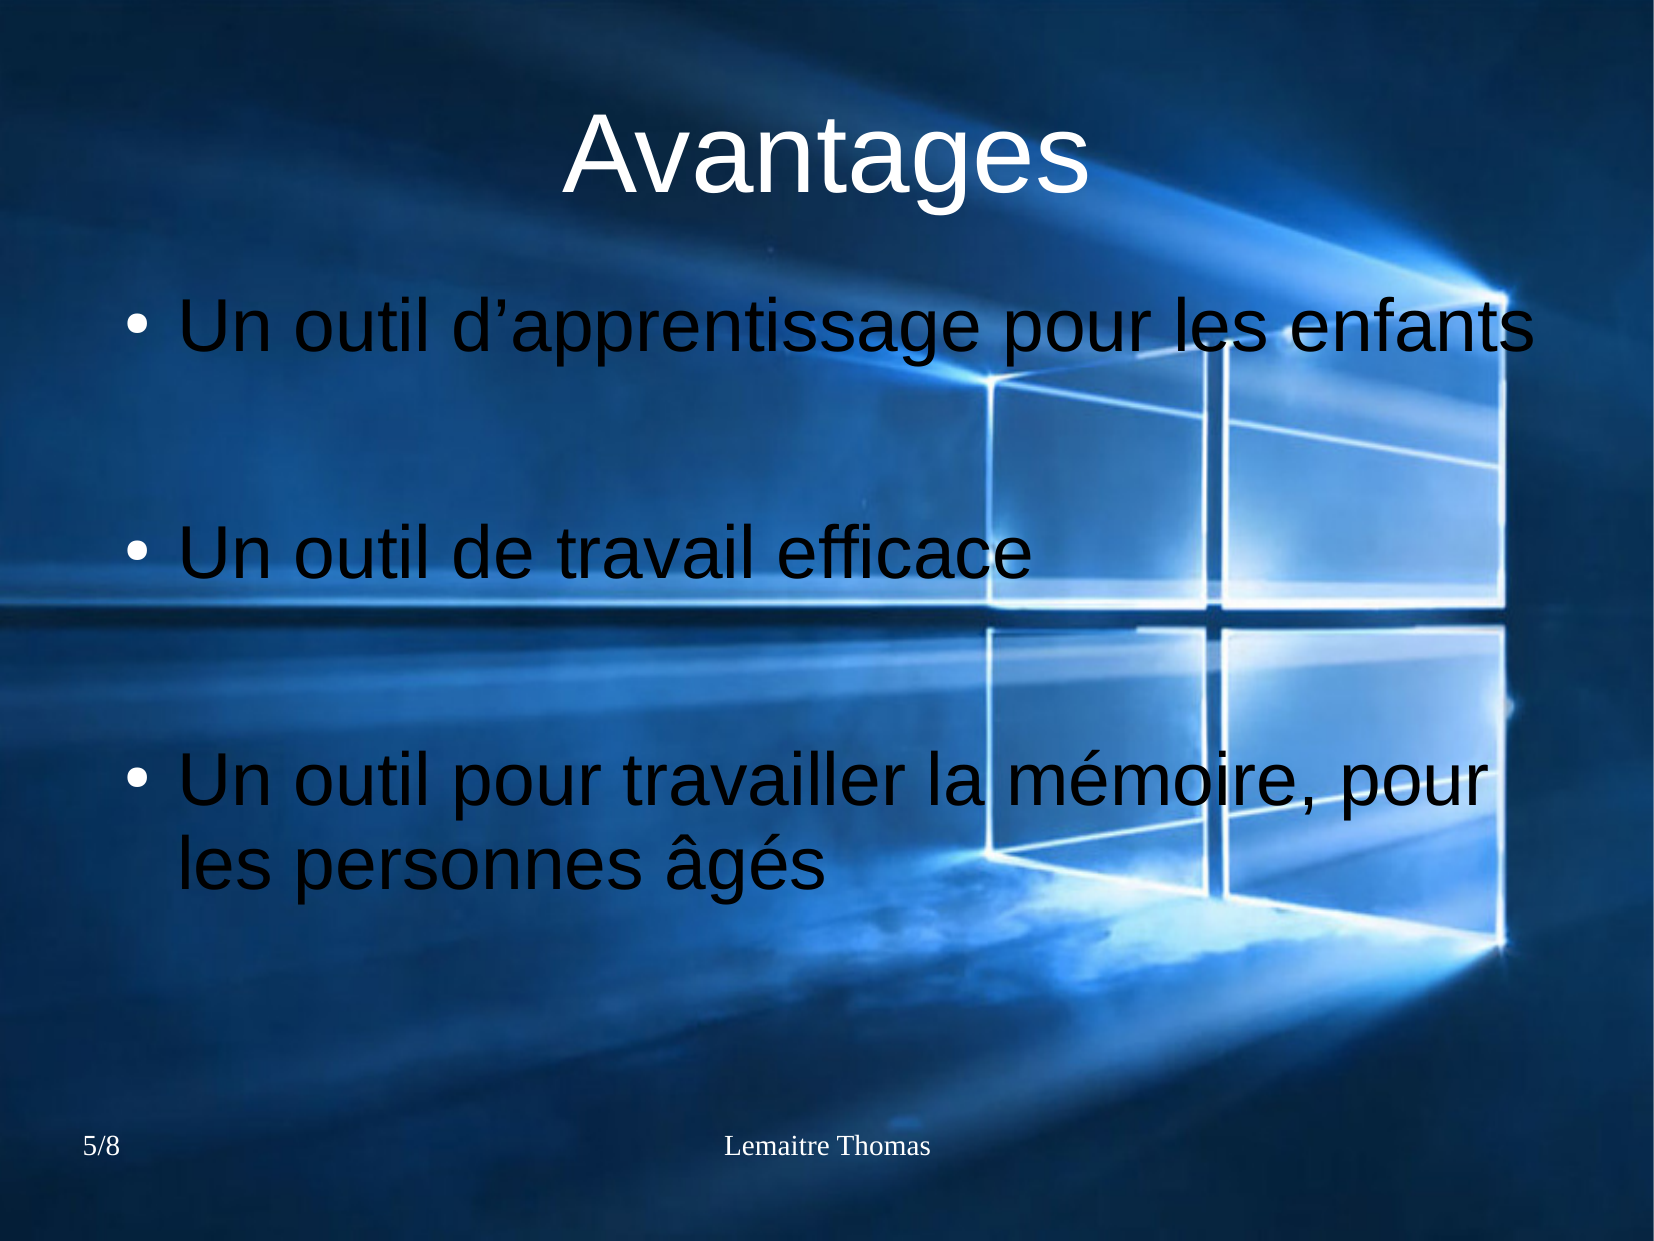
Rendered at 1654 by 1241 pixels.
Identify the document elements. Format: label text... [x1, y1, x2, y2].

title Avantages [82, 49, 1571, 257]
list Un outil d’apprentissage pour les enfants Un outil de travail efficace Un outil pour travailler la mémoire, pour les personnes âgés [106, 283, 1595, 1003]
picture [0, 0, 1654, 1241]
